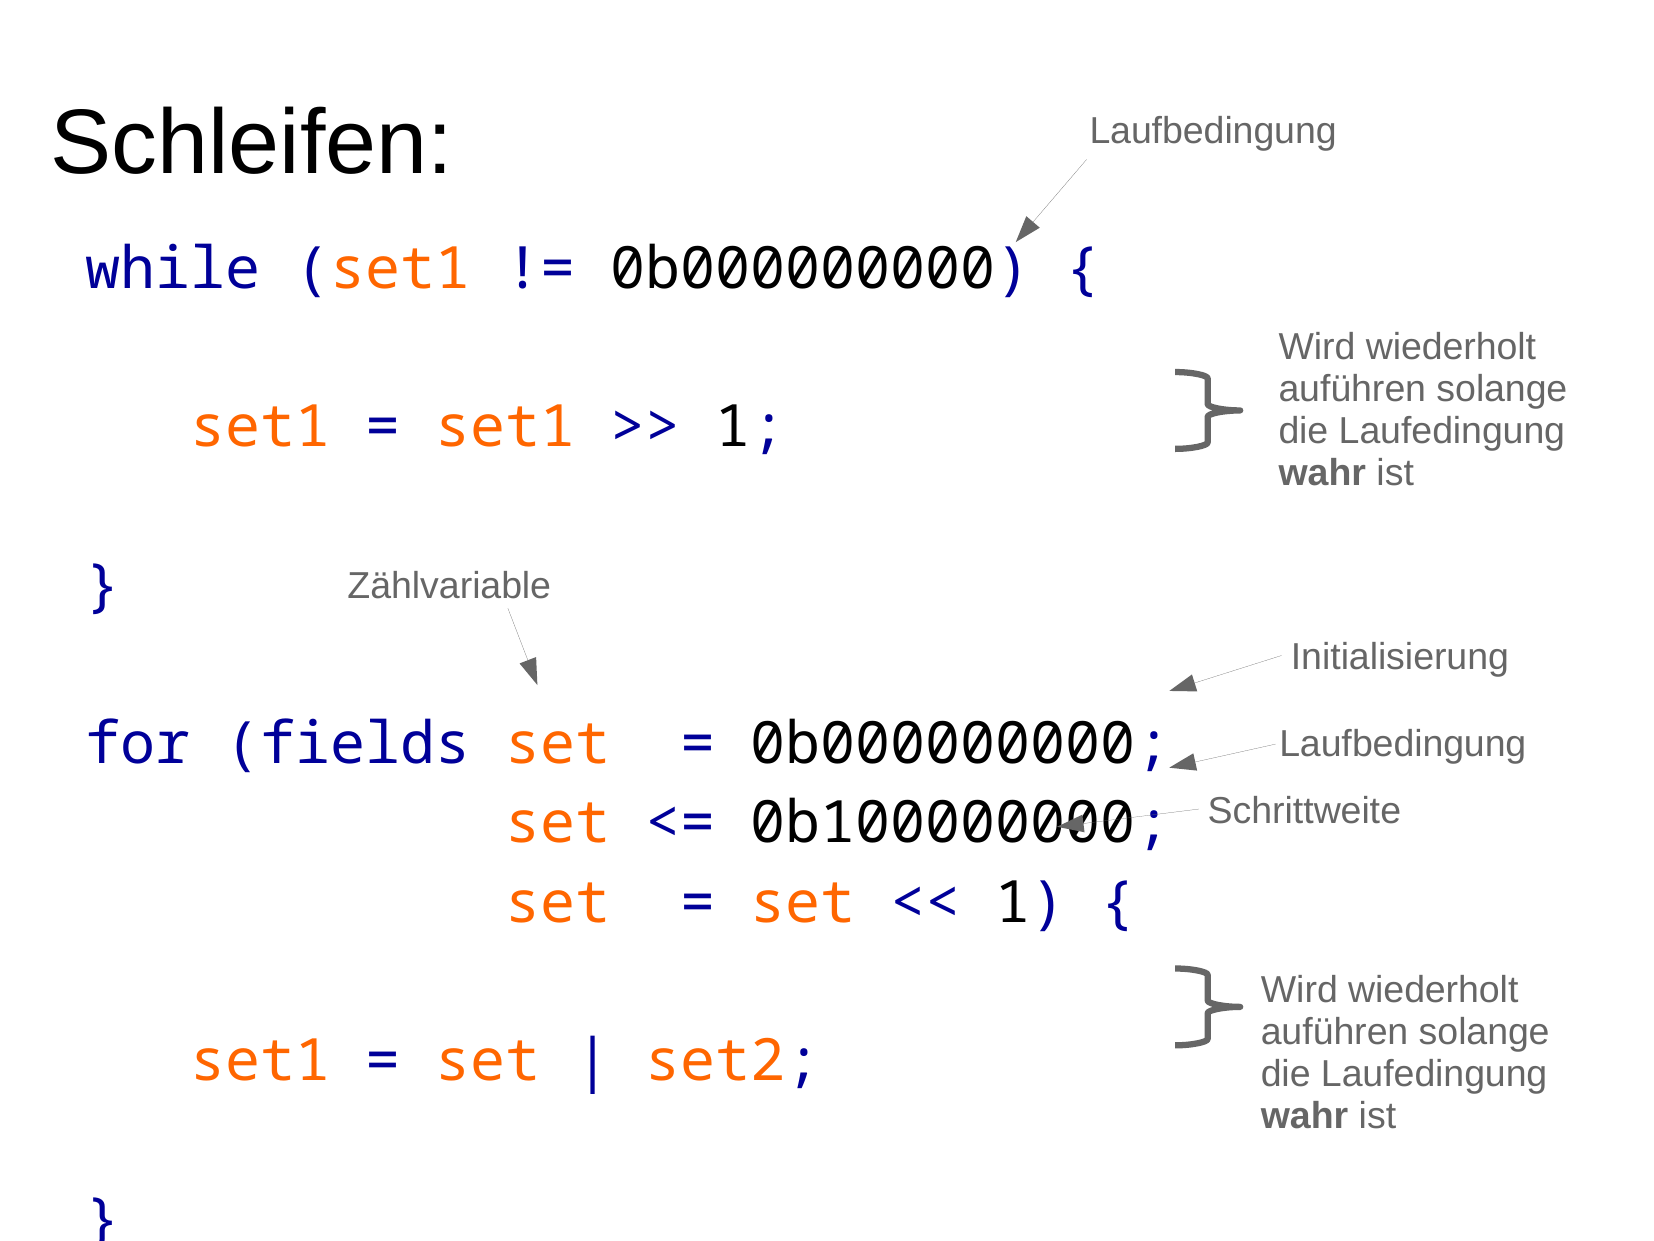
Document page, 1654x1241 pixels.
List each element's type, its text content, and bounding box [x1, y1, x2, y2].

text_box Schrittweite [1192, 781, 1416, 839]
text_box Schleifen: [35, 83, 904, 201]
text_box Wird wiederholt auführen solange die Laufedingung wahr ist [1246, 961, 1589, 1146]
text_box Wird wiederholt auführen solange die Laufedingung wahr ist [1263, 317, 1607, 502]
text_box Zählvariable [332, 557, 567, 615]
text_box while (set1 != 0b000000000) { set1 = set1 >> 1; } for (fields set = 0b000000000; set <= 0b100000000; set = set << 1) { set1 = set | set2; } [70, 218, 1282, 1217]
text_box Initialisierung [1276, 628, 1524, 686]
text_box Laufbedingung [1264, 714, 1542, 772]
text_box Laufbedingung [1074, 102, 1451, 166]
